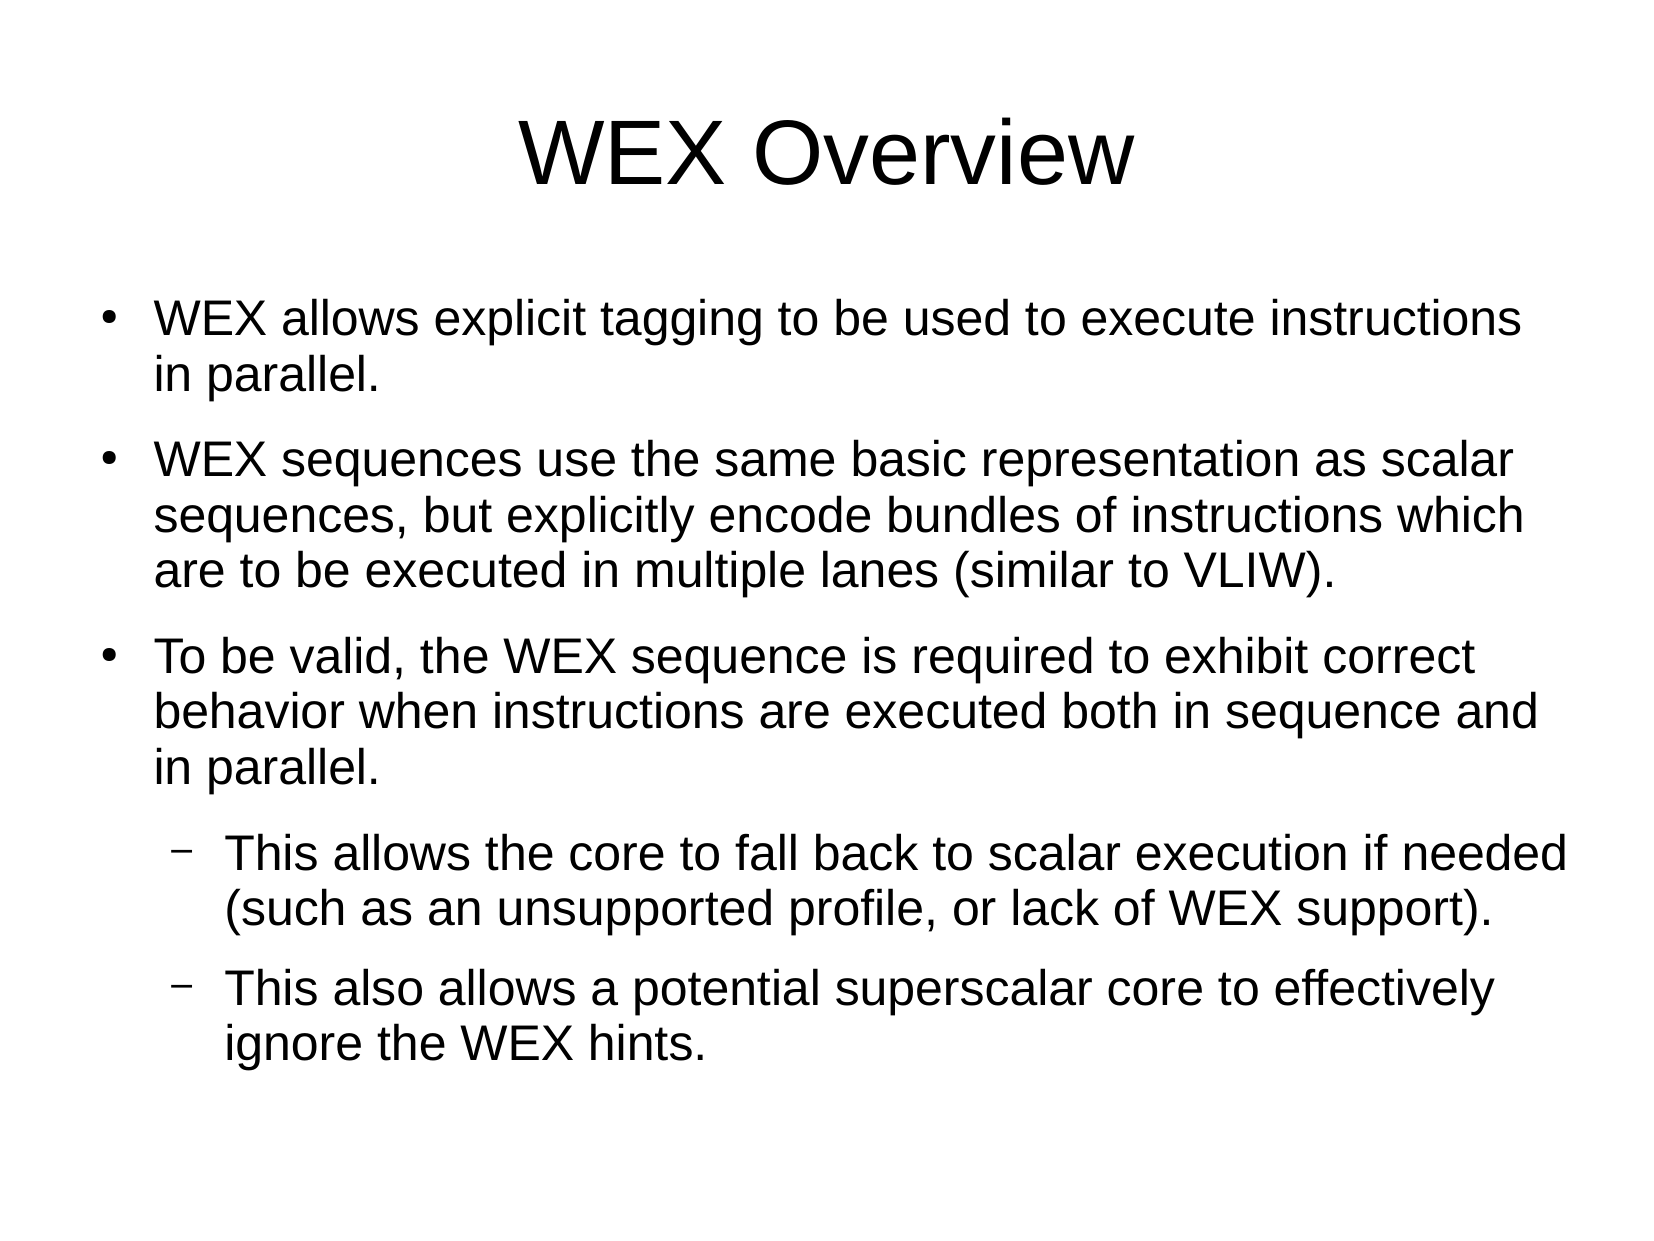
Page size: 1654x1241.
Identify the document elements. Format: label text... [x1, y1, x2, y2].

list WEX allows explicit tagging to be used to execute instructions in parallel. WEX sequences use the same basic representation as scalar sequences, but explicitly encode bundles of instructions which are to be executed in multiple lanes (similar to VLIW). To be valid, the WEX sequence is required to exhibit correct behavior when instructions are executed both in sequence and in parallel. This allows the core to fall back to scalar execution if needed (such as an unsupported profile, or lack of WEX support). This also allows a potential superscalar core to effectively ignore the WEX hints. [82, 290, 1571, 1109]
title WEX Overview [82, 49, 1571, 257]
